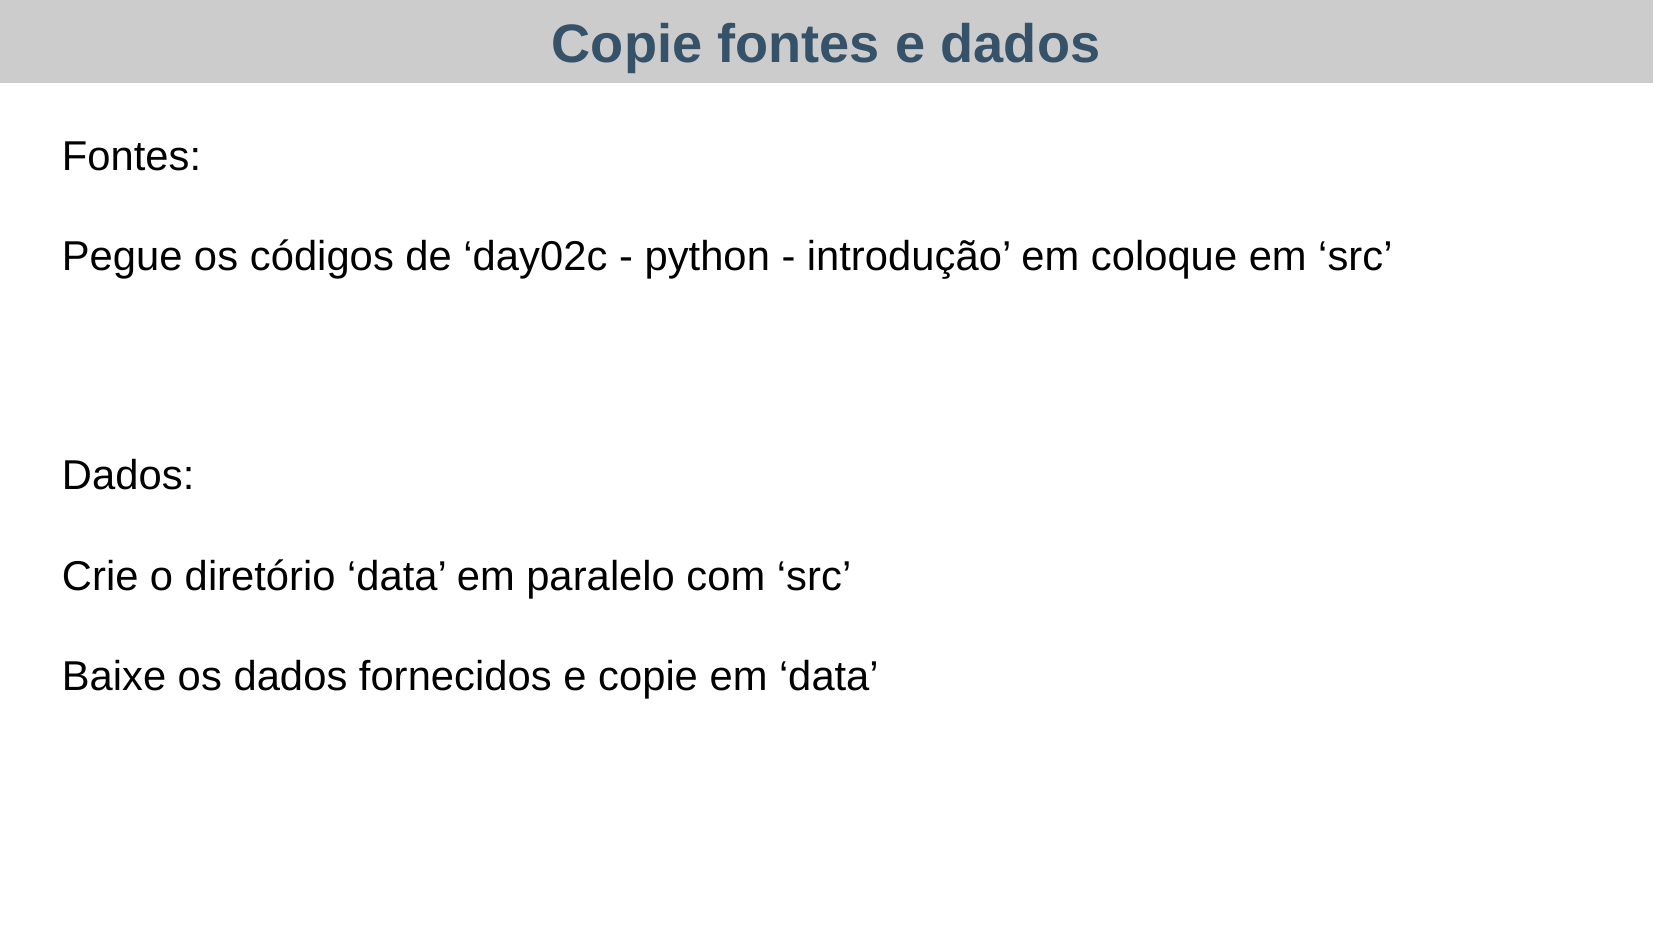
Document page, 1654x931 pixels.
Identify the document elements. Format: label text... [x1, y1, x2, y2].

text_box Fontes: Pegue os códigos de ‘day02c - python - introdução’ em coloque em ‘src’ [47, 121, 1654, 309]
text_box Copie fontes e dados [0, 0, 1653, 83]
text_box Dados: Crie o diretório ‘data’ em paralelo com ‘src’ Baixe os dados fornecidos e copie em ‘data’ [47, 440, 1654, 774]
